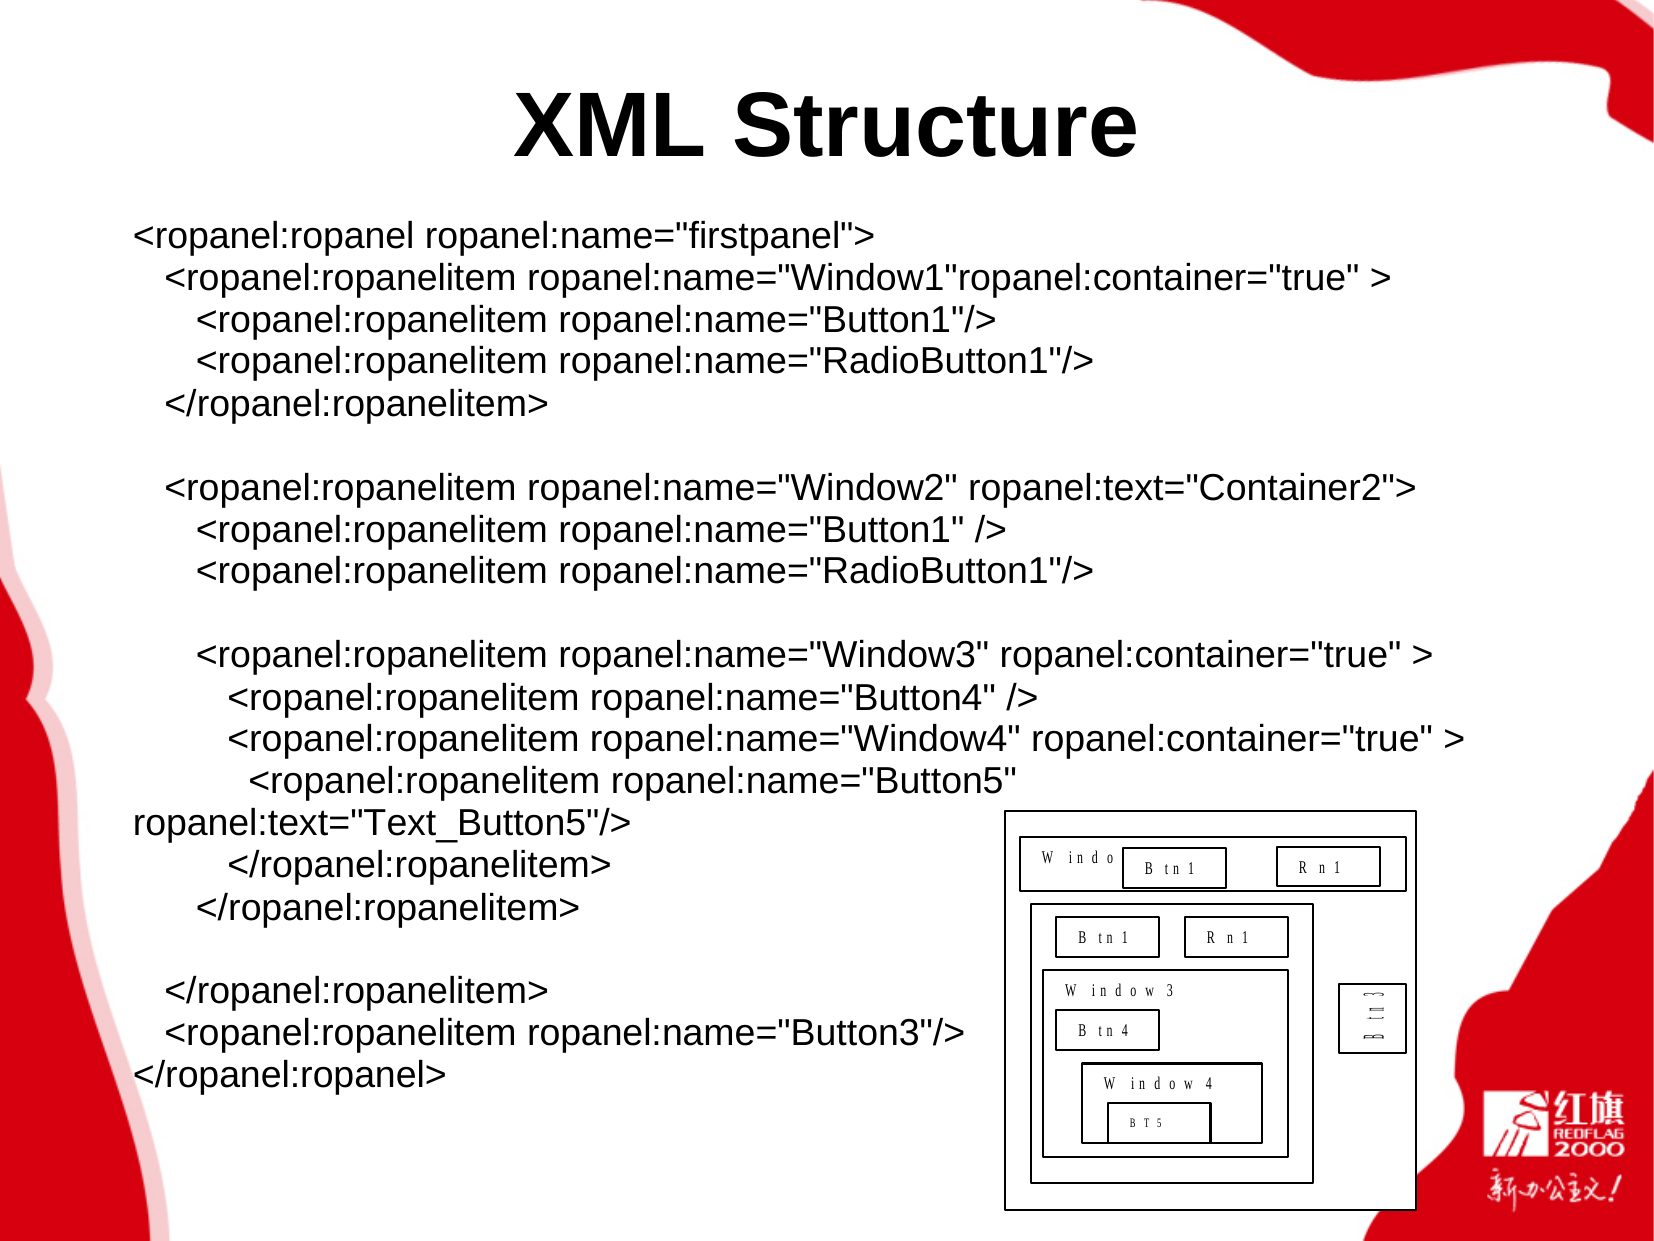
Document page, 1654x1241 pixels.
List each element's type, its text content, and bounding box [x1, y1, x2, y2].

picture [0, 0, 1654, 1241]
text_box <ropanel:ropanel ropanel:name="firstpanel"> <ropanel:ropanelitem ropanel:name="Window1"ropanel:container="true" > <ropanel:ropanelitem ropanel:name="Button1"/> <ropanel:ropanelitem ropanel:name="RadioButton1"/> </ropanel:ropanelitem> <ropanel:ropanelitem ropanel:name="Window2" ropanel:text="Container2"> <ropanel:ropanelitem ropanel:name="Button1" /> <ropanel:ropanelitem ropanel:name="RadioButton1"/> <ropanel:ropanelitem ropanel:name="Window3" ropanel:container="true" > <ropanel:ropanelitem ropanel:name="Button4" /> <ropanel:ropanelitem ropanel:name="Window4" ropanel:container="true" > <ropanel:ropanelitem ropanel:name="Button5" ropanel:text="Text_Button5"/> </ropanel:ropanelitem> </ropanel:ropanelitem> </ropanel:ropanelitem> <ropanel:ropanelitem ropanel:name="Button3"/> </ropanel:ropanel> [118, 206, 1542, 1065]
title XML Structure [82, 0, 1571, 250]
